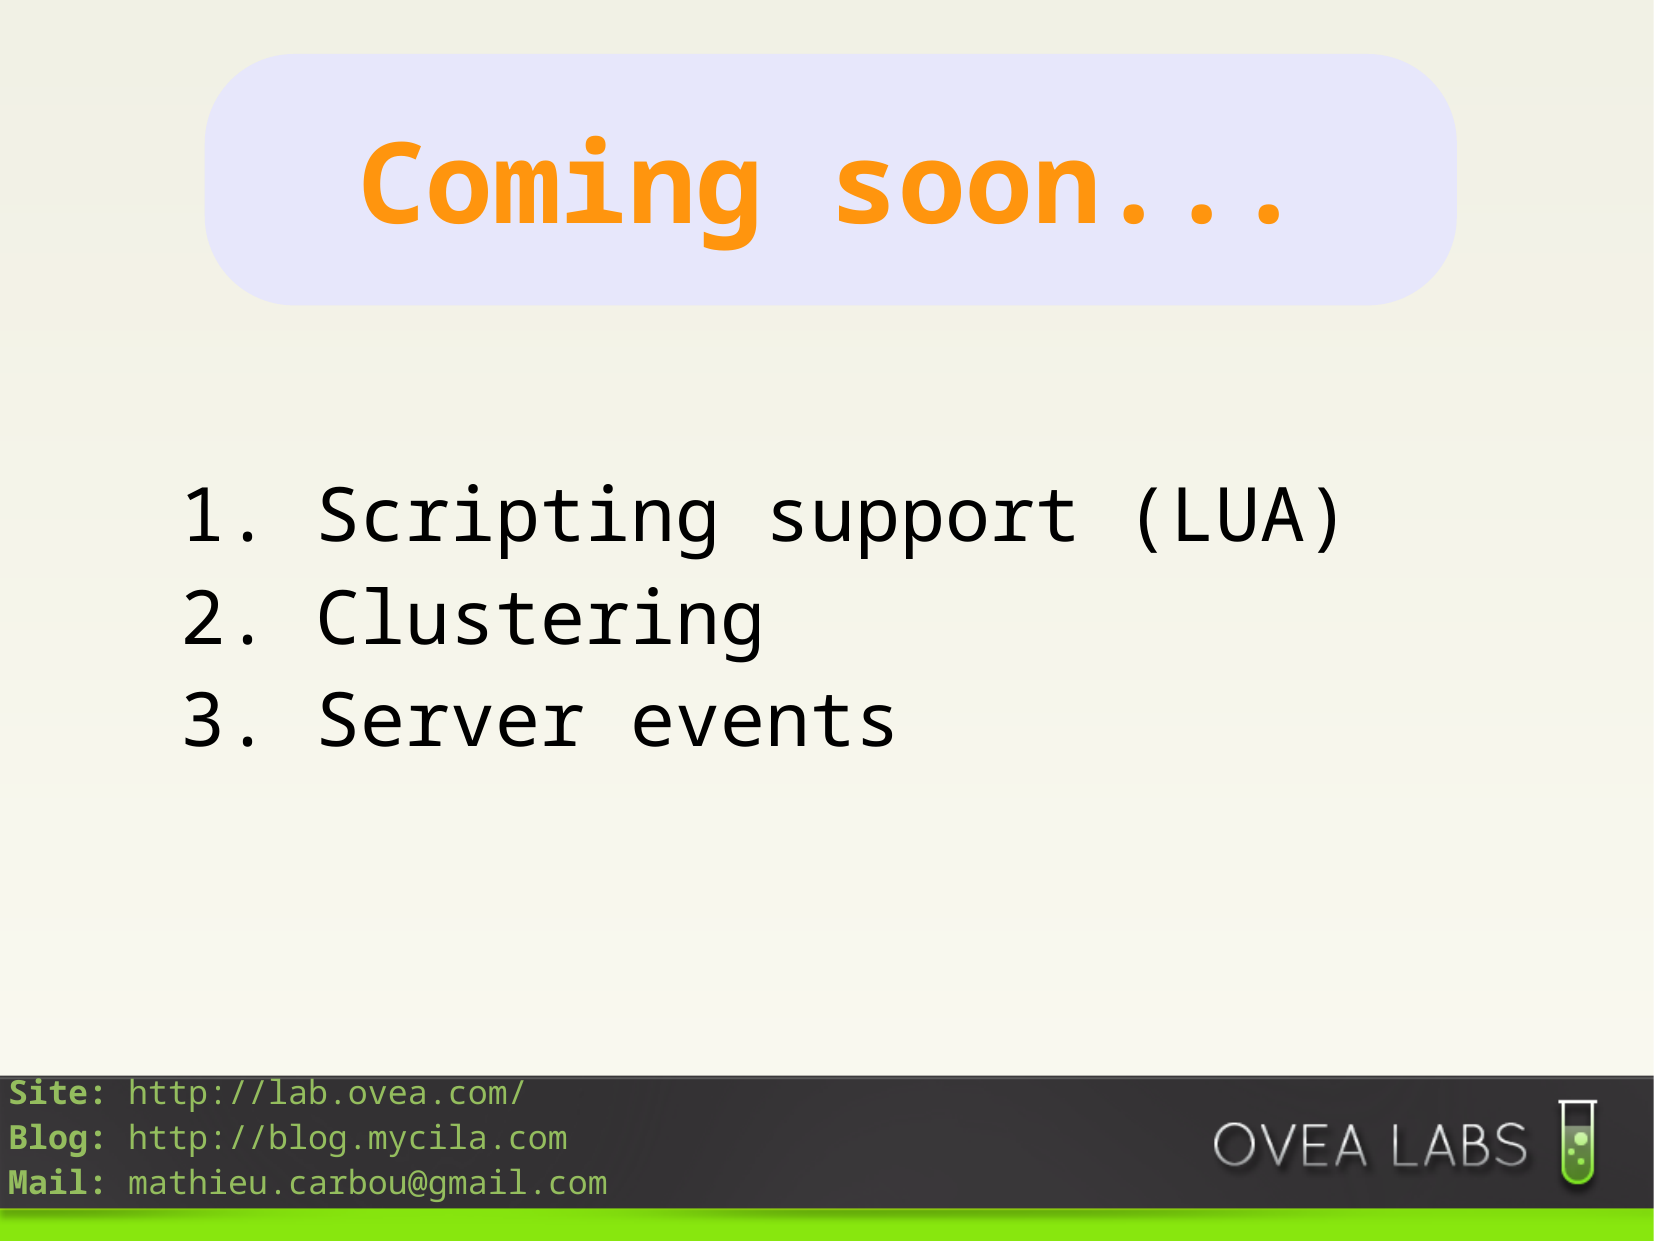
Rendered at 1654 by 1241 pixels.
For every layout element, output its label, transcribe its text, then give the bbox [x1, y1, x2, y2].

picture [0, 0, 1654, 1241]
text_box Scripting support (LUA) Clustering Server events [165, 454, 1517, 976]
text_box Coming soon... [204, 53, 1457, 306]
